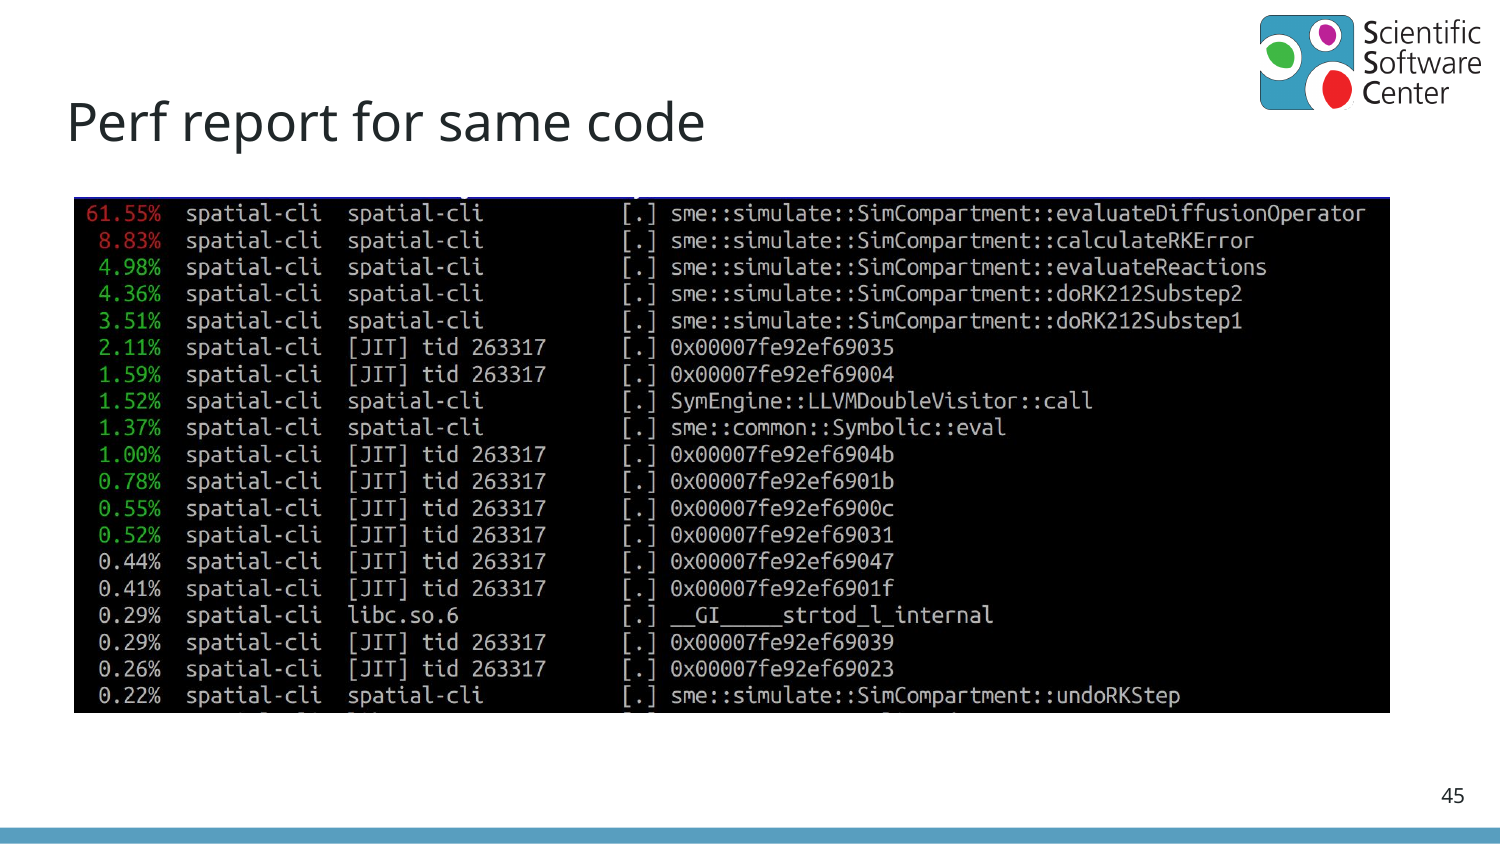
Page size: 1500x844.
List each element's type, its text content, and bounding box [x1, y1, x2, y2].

title Perf report for same code [51, 72, 1449, 167]
slide_number <number> [1389, 764, 1480, 830]
picture [1260, 15, 1481, 110]
picture [74, 197, 1390, 713]
